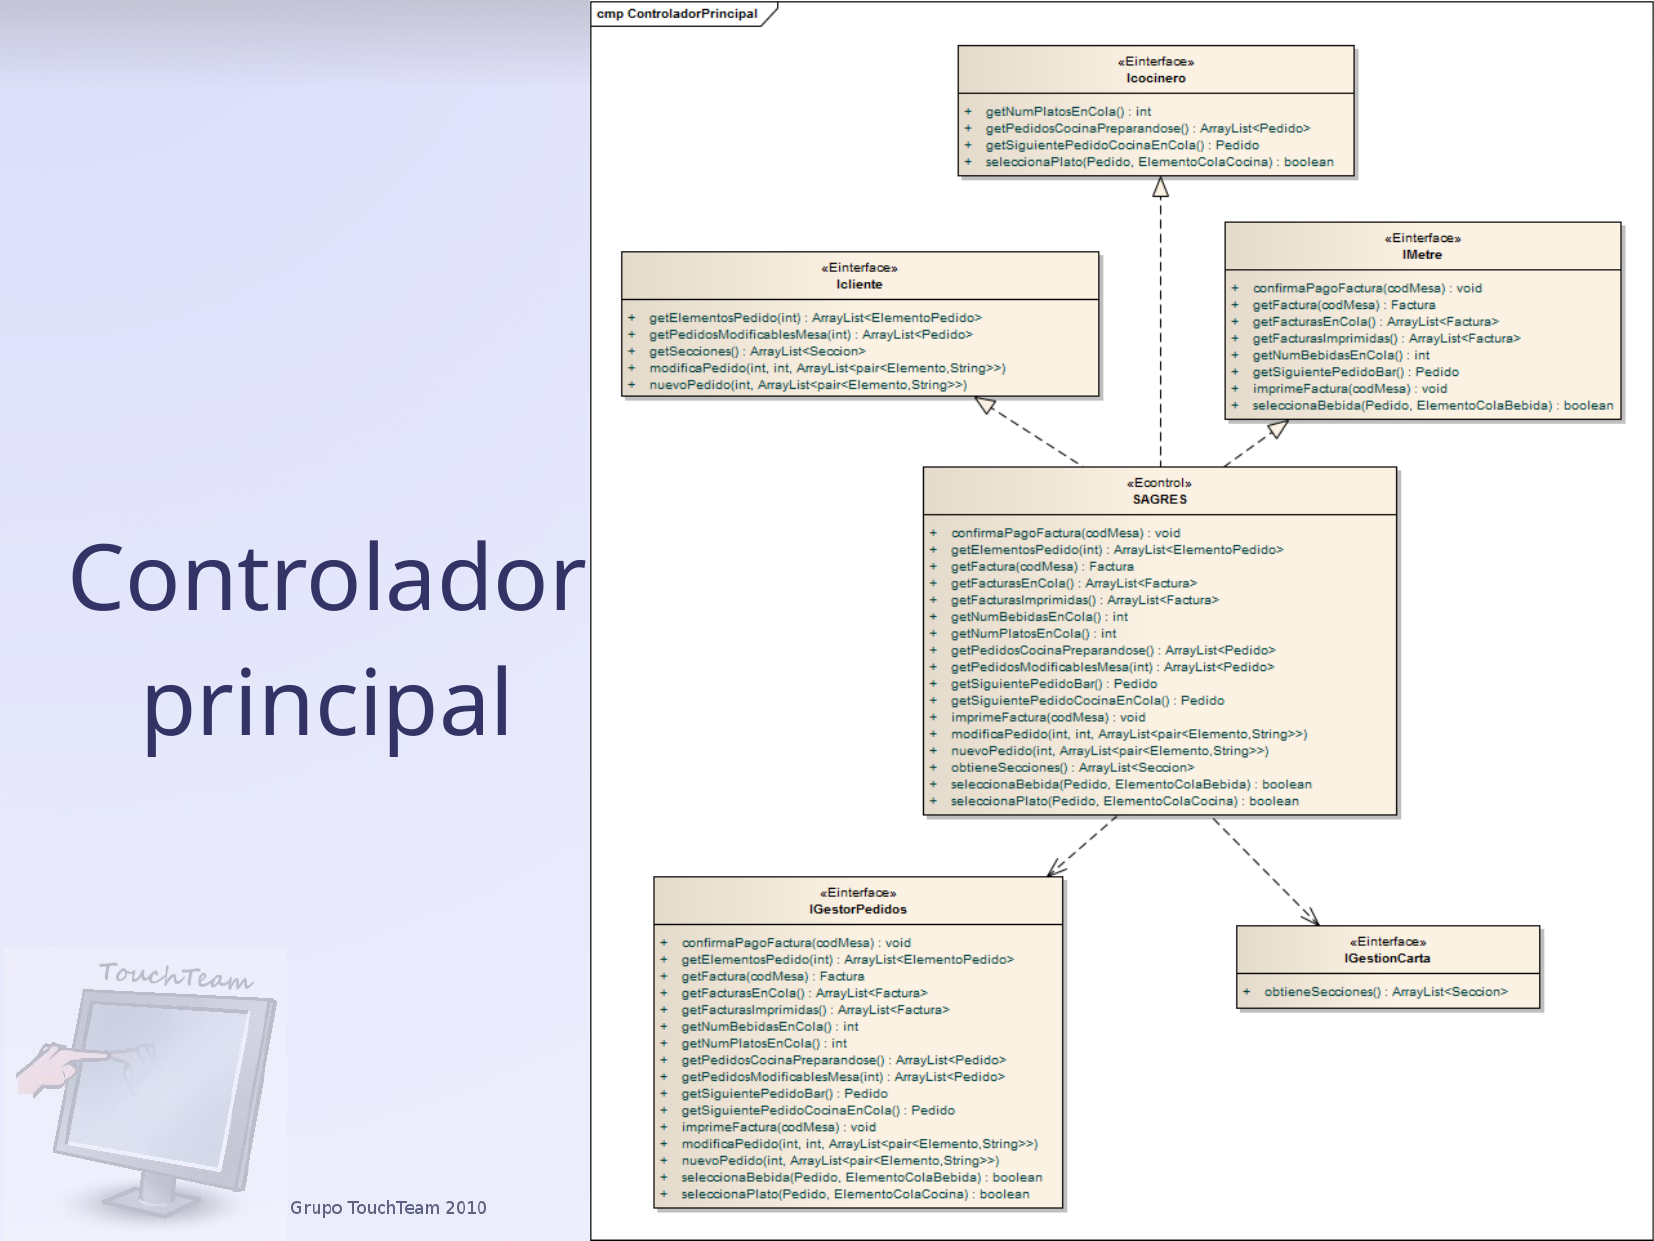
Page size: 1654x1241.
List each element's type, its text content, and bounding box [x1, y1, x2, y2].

title Controlador principal [29, 477, 626, 798]
picture [0, 0, 1654, 1241]
